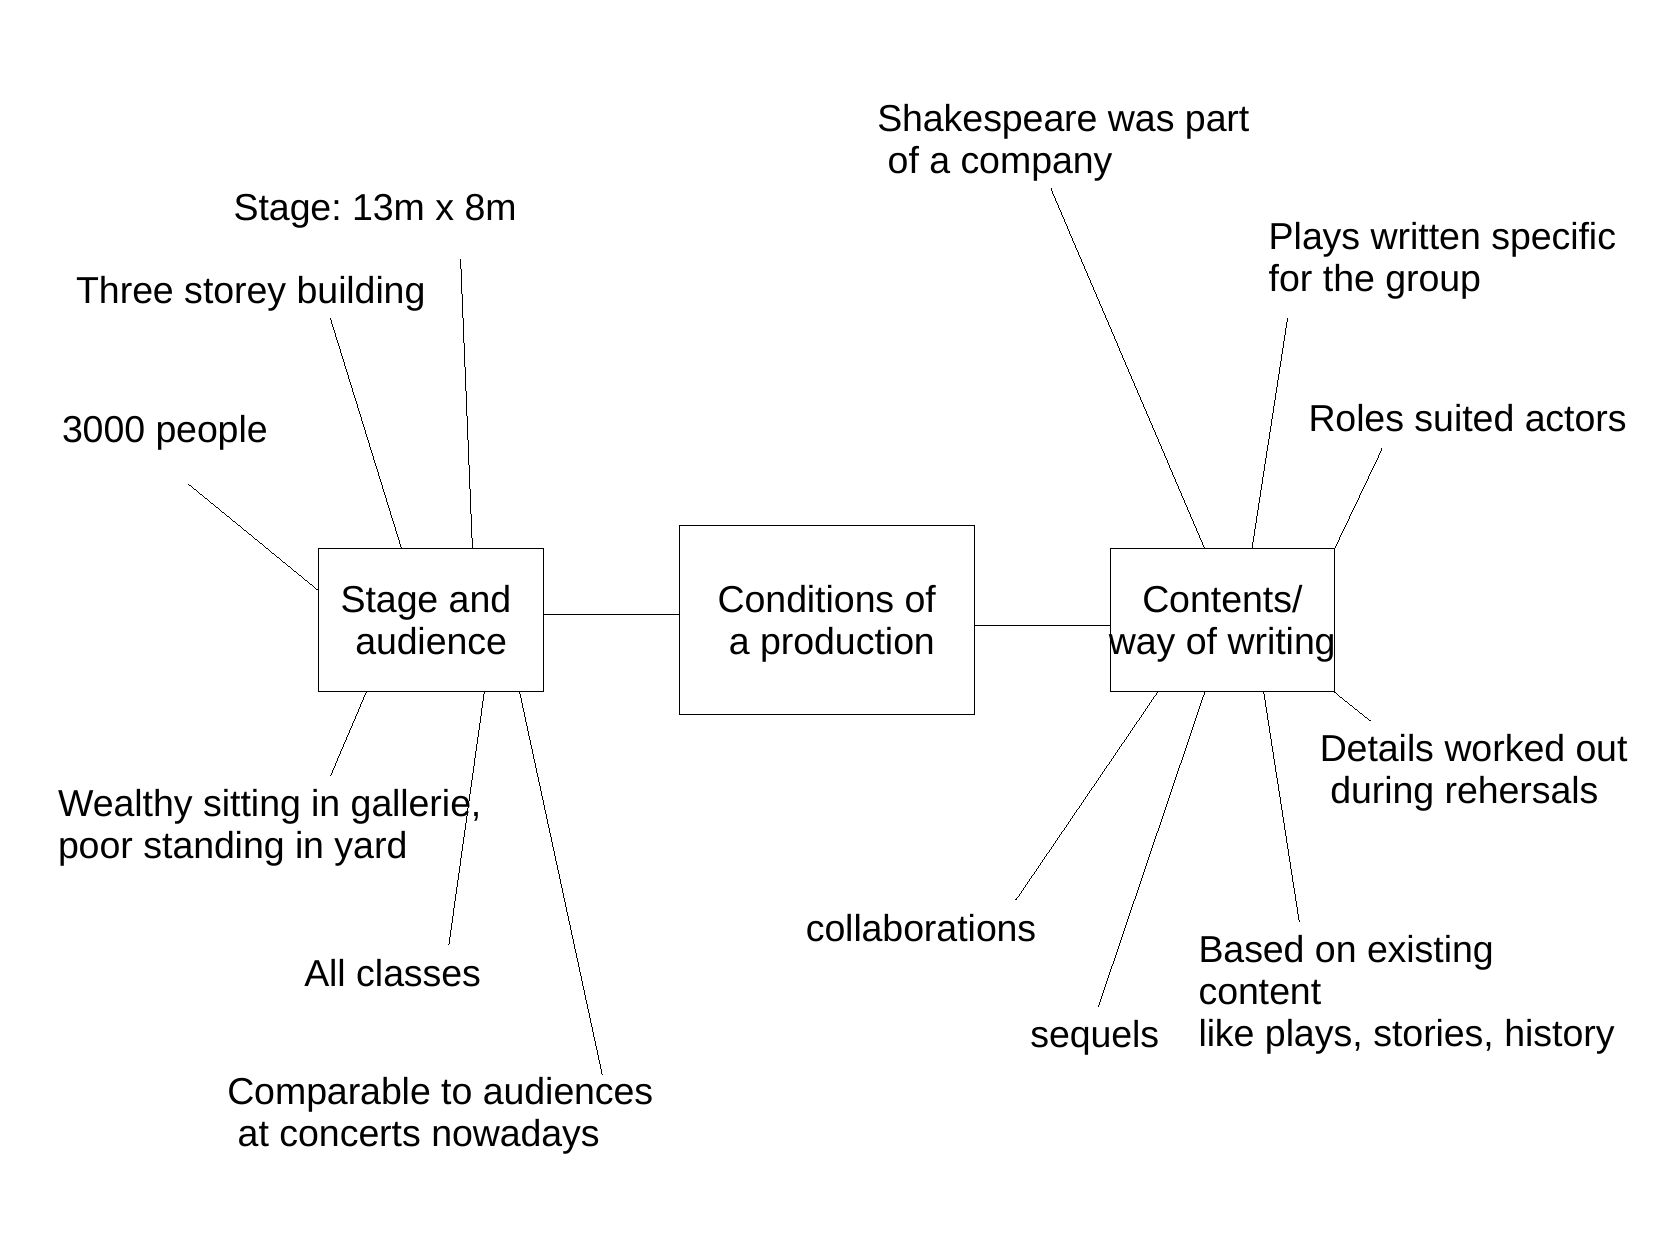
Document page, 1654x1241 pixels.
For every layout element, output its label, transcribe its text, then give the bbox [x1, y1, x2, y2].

text_box Plays written specific for the group [1254, 208, 1630, 308]
text_box Details worked out during rehersals [1305, 720, 1642, 820]
text_box Contents/ way of writing [1110, 548, 1335, 692]
text_box Conditions of a production [679, 525, 975, 715]
text_box sequels [1015, 1006, 1175, 1063]
text_box Stage: 13m x 8m [218, 179, 532, 237]
text_box Comparable to audiences at concerts nowadays [212, 1062, 679, 1162]
text_box 3000 people [47, 401, 283, 459]
text_box Shakespeare was part of a company [862, 90, 1264, 189]
text_box Based on existing content like plays, stories, history [1183, 921, 1642, 1021]
text_box Stage and audience [318, 548, 544, 692]
text_box Roles suited actors [1293, 389, 1642, 485]
text_box Three storey building [61, 262, 440, 319]
text_box collaborations [791, 899, 1052, 957]
text_box Wealthy sitting in gallerie, poor standing in yard [43, 775, 497, 875]
text_box All classes [289, 944, 497, 1002]
